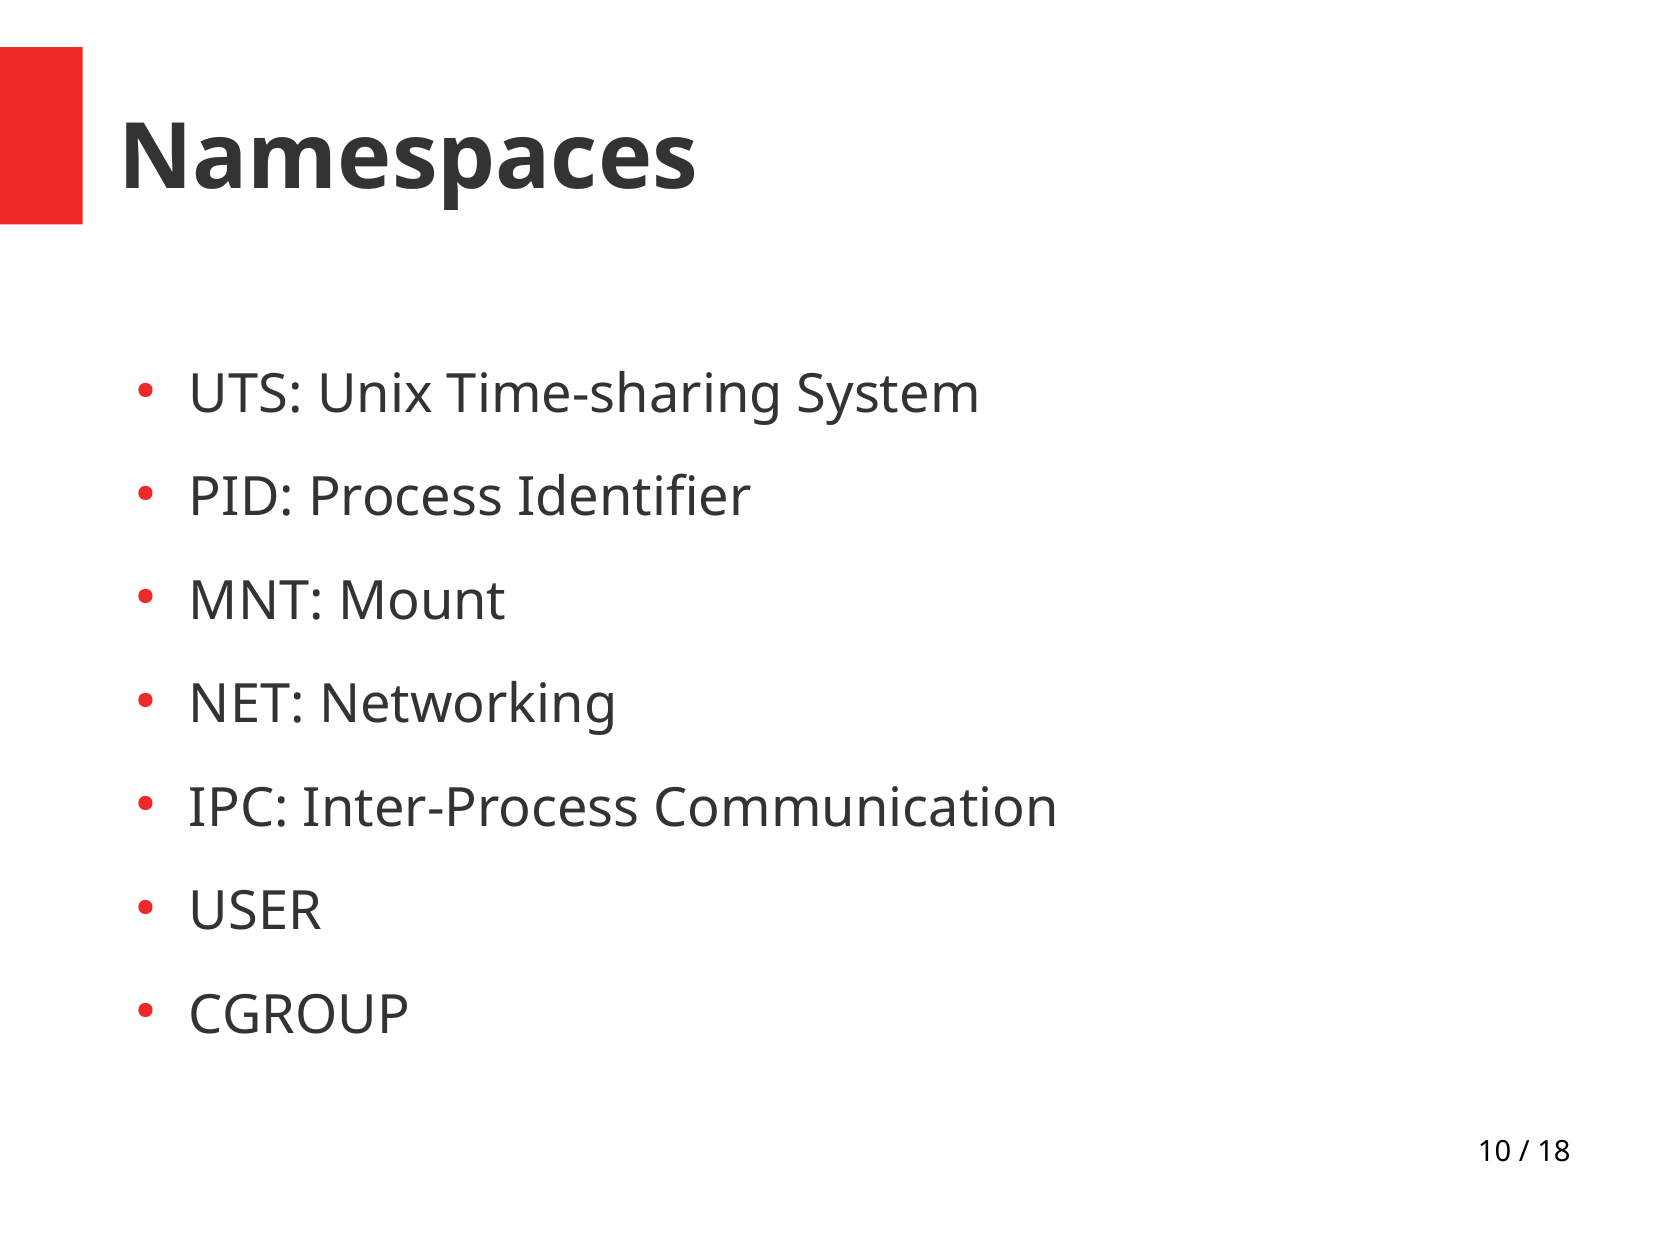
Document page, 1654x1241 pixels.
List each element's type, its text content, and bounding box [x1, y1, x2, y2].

title Namespaces [118, 49, 1571, 257]
list UTS: Unix Time-sharing System PID: Process Identifier MNT: Mount NET: Networking IPC: Inter-Process Communication USER CGROUP [118, 354, 1536, 1074]
